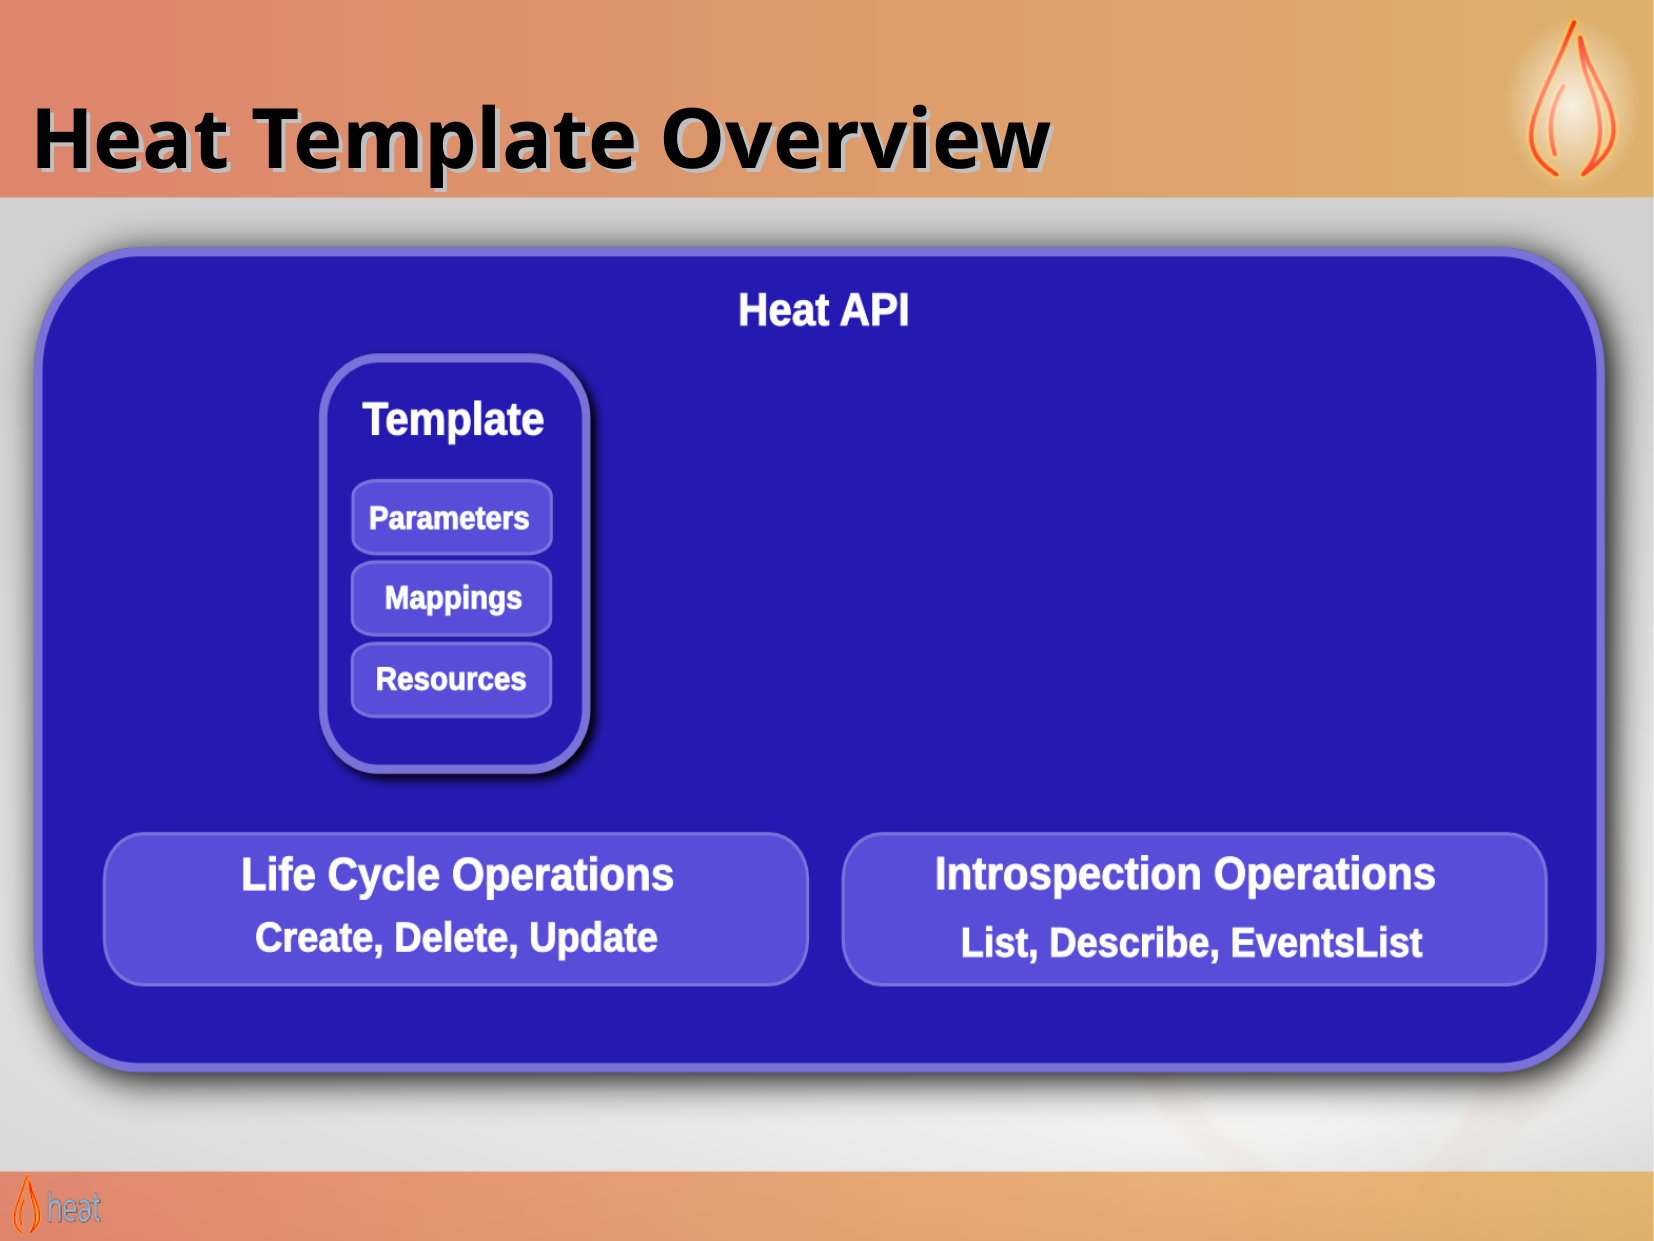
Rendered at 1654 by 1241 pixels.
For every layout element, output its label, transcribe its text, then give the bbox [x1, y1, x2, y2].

picture [0, 0, 1654, 1241]
title Heat Template Overview [30, 23, 1606, 209]
